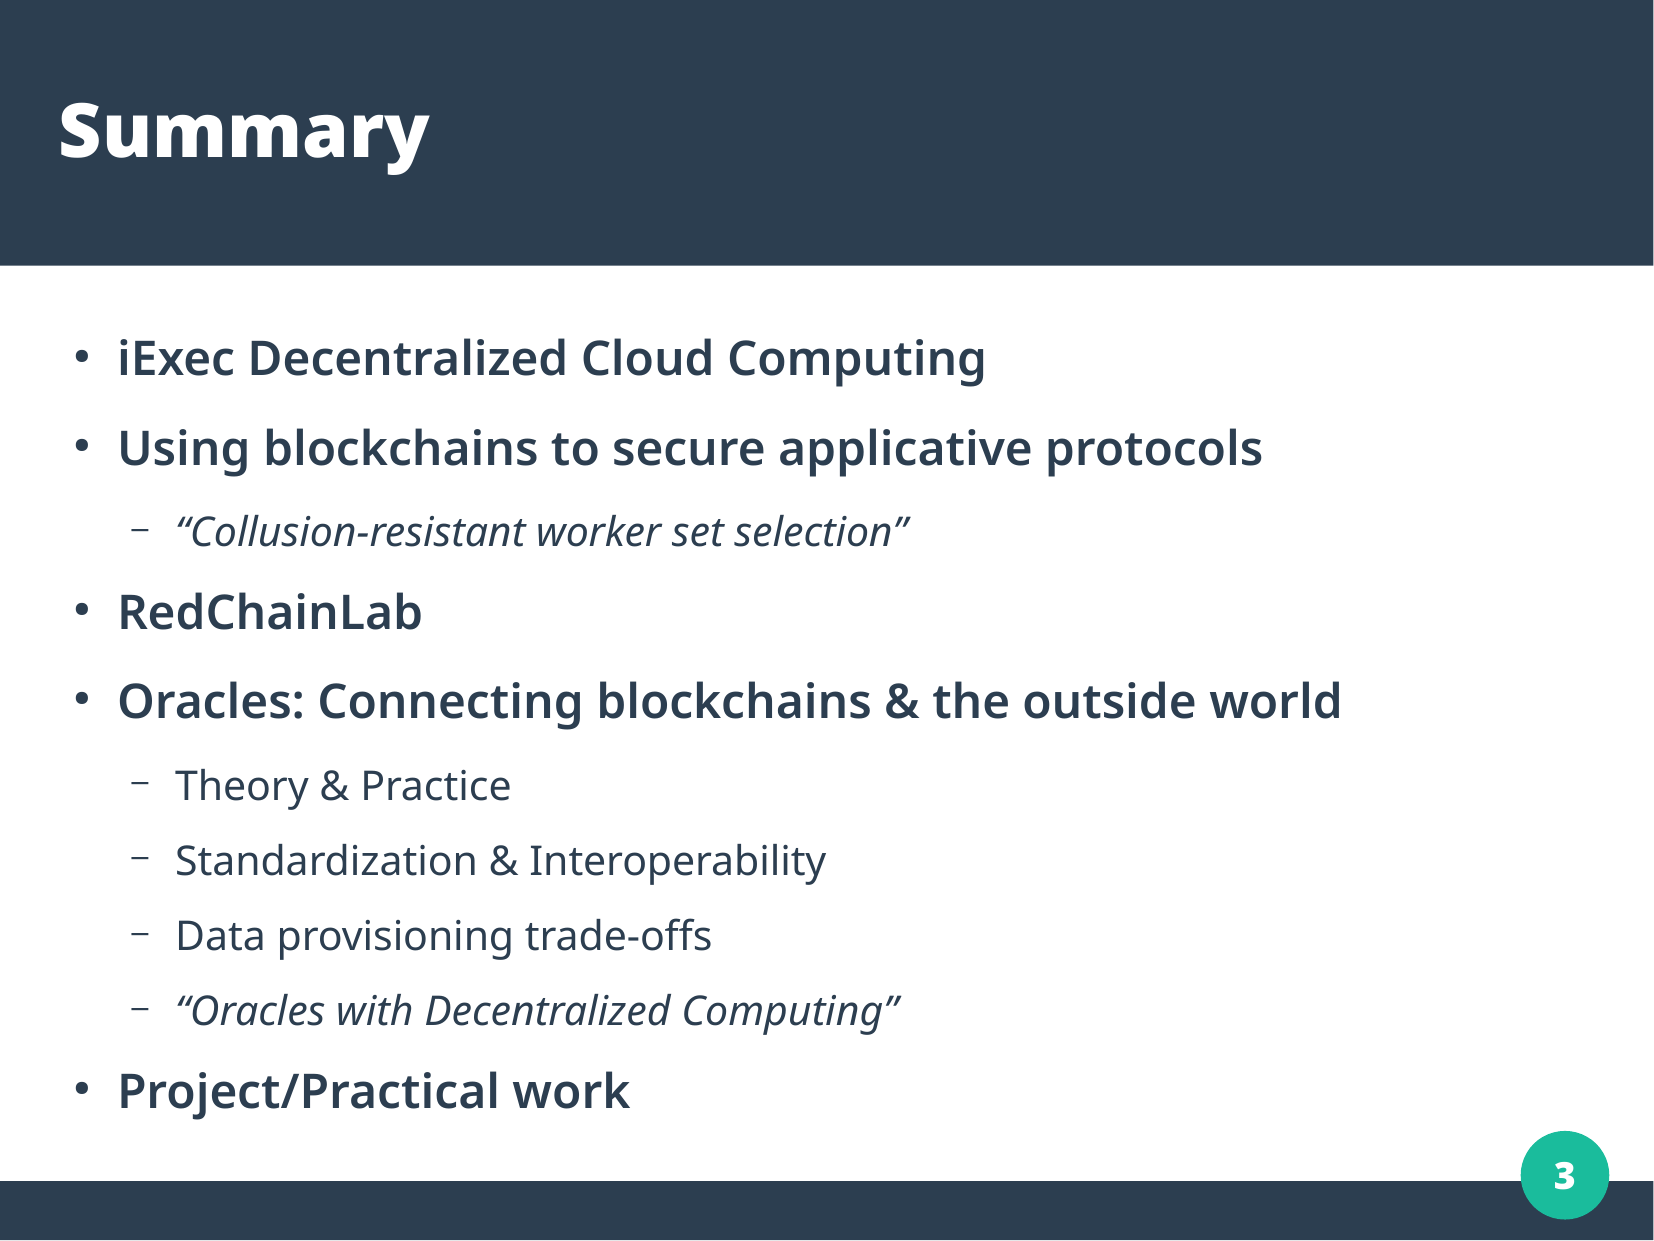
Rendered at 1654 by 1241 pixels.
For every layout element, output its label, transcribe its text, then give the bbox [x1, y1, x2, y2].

title Summary [59, 49, 1595, 207]
list iExec Decentralized Cloud Computing Using blockchains to secure applicative protocols “Collusion-resistant worker set selection” RedChainLab Oracles: Connecting blockchains & the outside world Theory & Practice Standardization & Interoperability Data provisioning trade-offs “Oracles with Decentralized Computing” Project/Practical work [59, 324, 1595, 1123]
